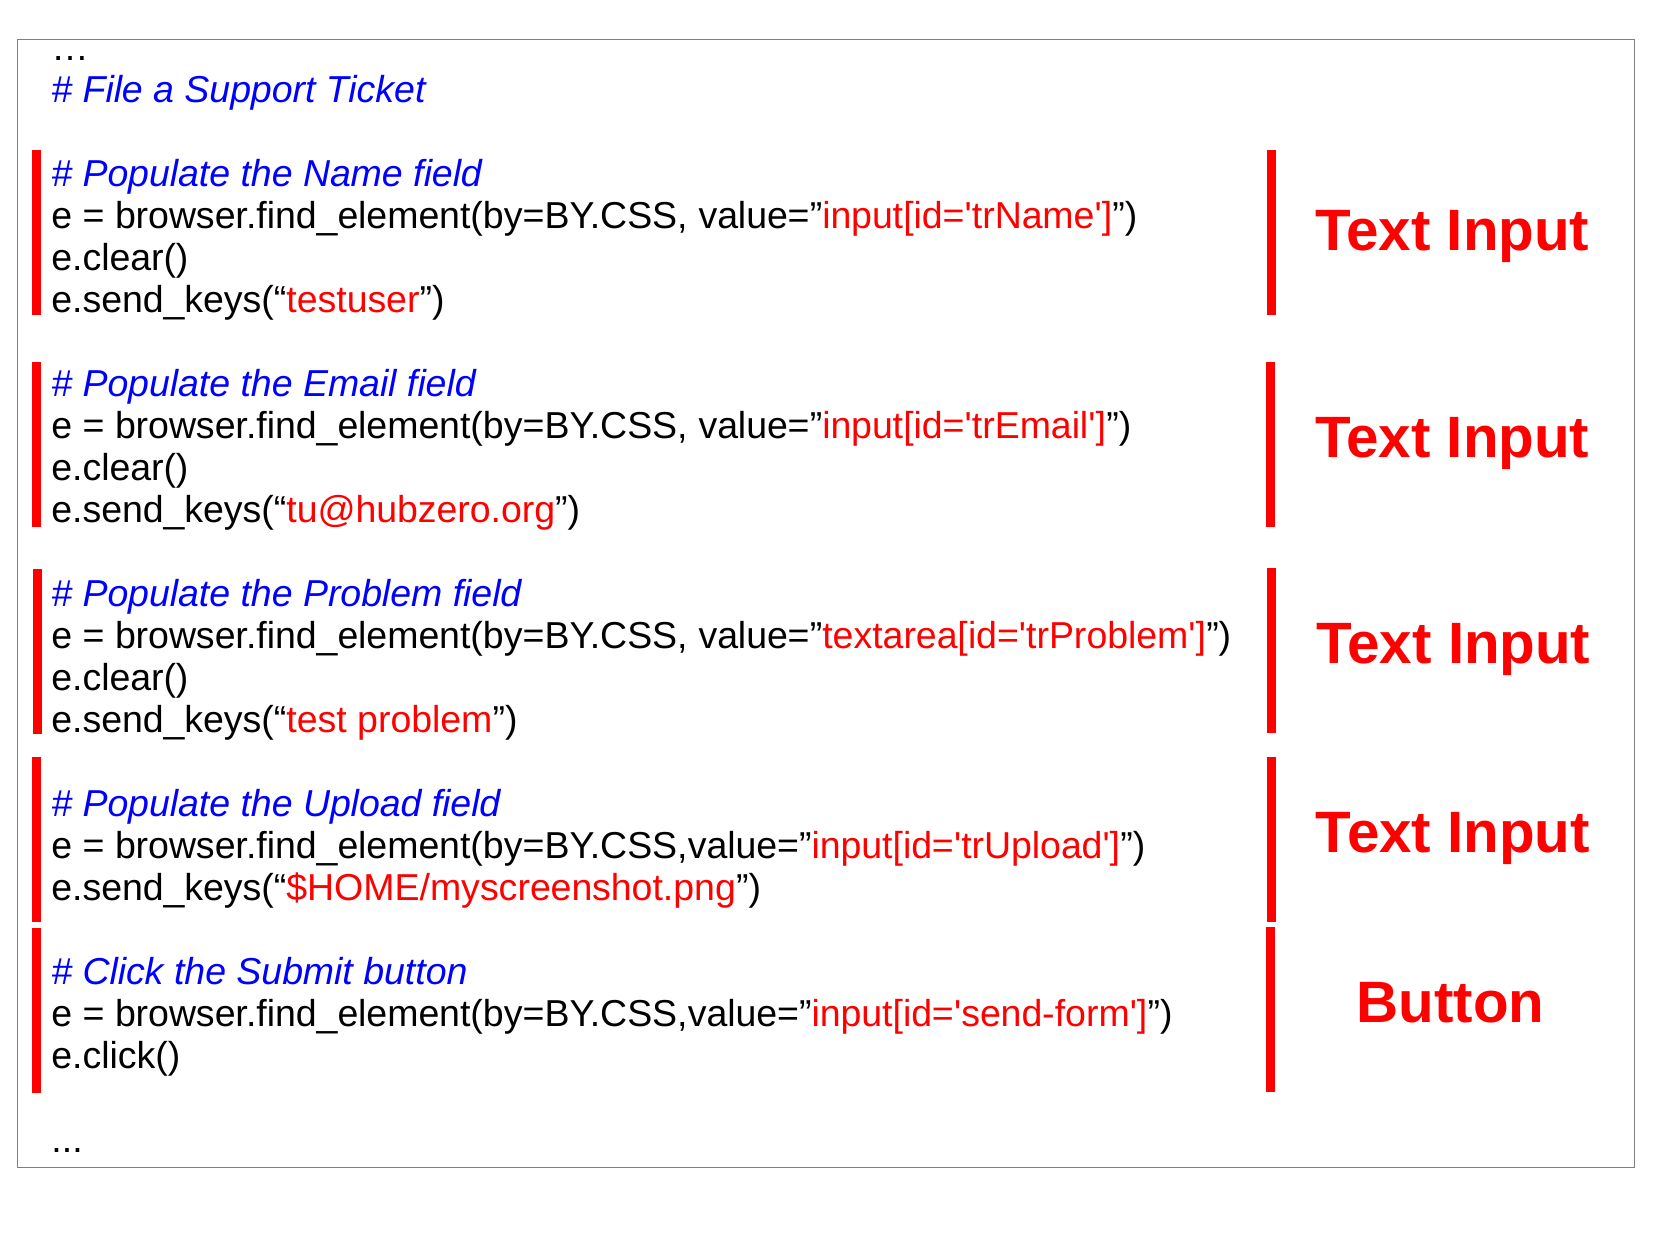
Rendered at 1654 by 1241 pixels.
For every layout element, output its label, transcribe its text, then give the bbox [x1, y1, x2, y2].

text_box [17, 39, 36, 1168]
text_box Text Input [1300, 397, 1605, 478]
text_box Text Input [1301, 791, 1606, 872]
text_box Text Input [1300, 190, 1605, 271]
text_box Text Input [1301, 603, 1606, 684]
text_box … # File a Support Ticket # Populate the Name field e = browser.find_element(by=BY.CSS, value=”input[id='trName']”) e.clear() e.send_keys(“testuser”) # Populate the Email field e = browser.find_element(by=BY.CSS, value=”input[id='trEmail']”) e.clear() e.send_keys(“tu@hubzero.org”) # Populate the Problem field e = browser.find_element(by=BY.CSS, value=”textarea[id='trProblem']”) e.clear() e.send_keys(“test problem”) # Populate the Upload field e = browser.find_element(by=BY.CSS,value=”input[id='trUpload']”) e.send_keys(“$HOME/myscreenshot.png”) # Click the Submit button e = browser.find_element(by=BY.CSS,value=”input[id='send-form']”) e.click() ... [36, 19, 1635, 1168]
text_box Button [1342, 962, 1560, 1043]
